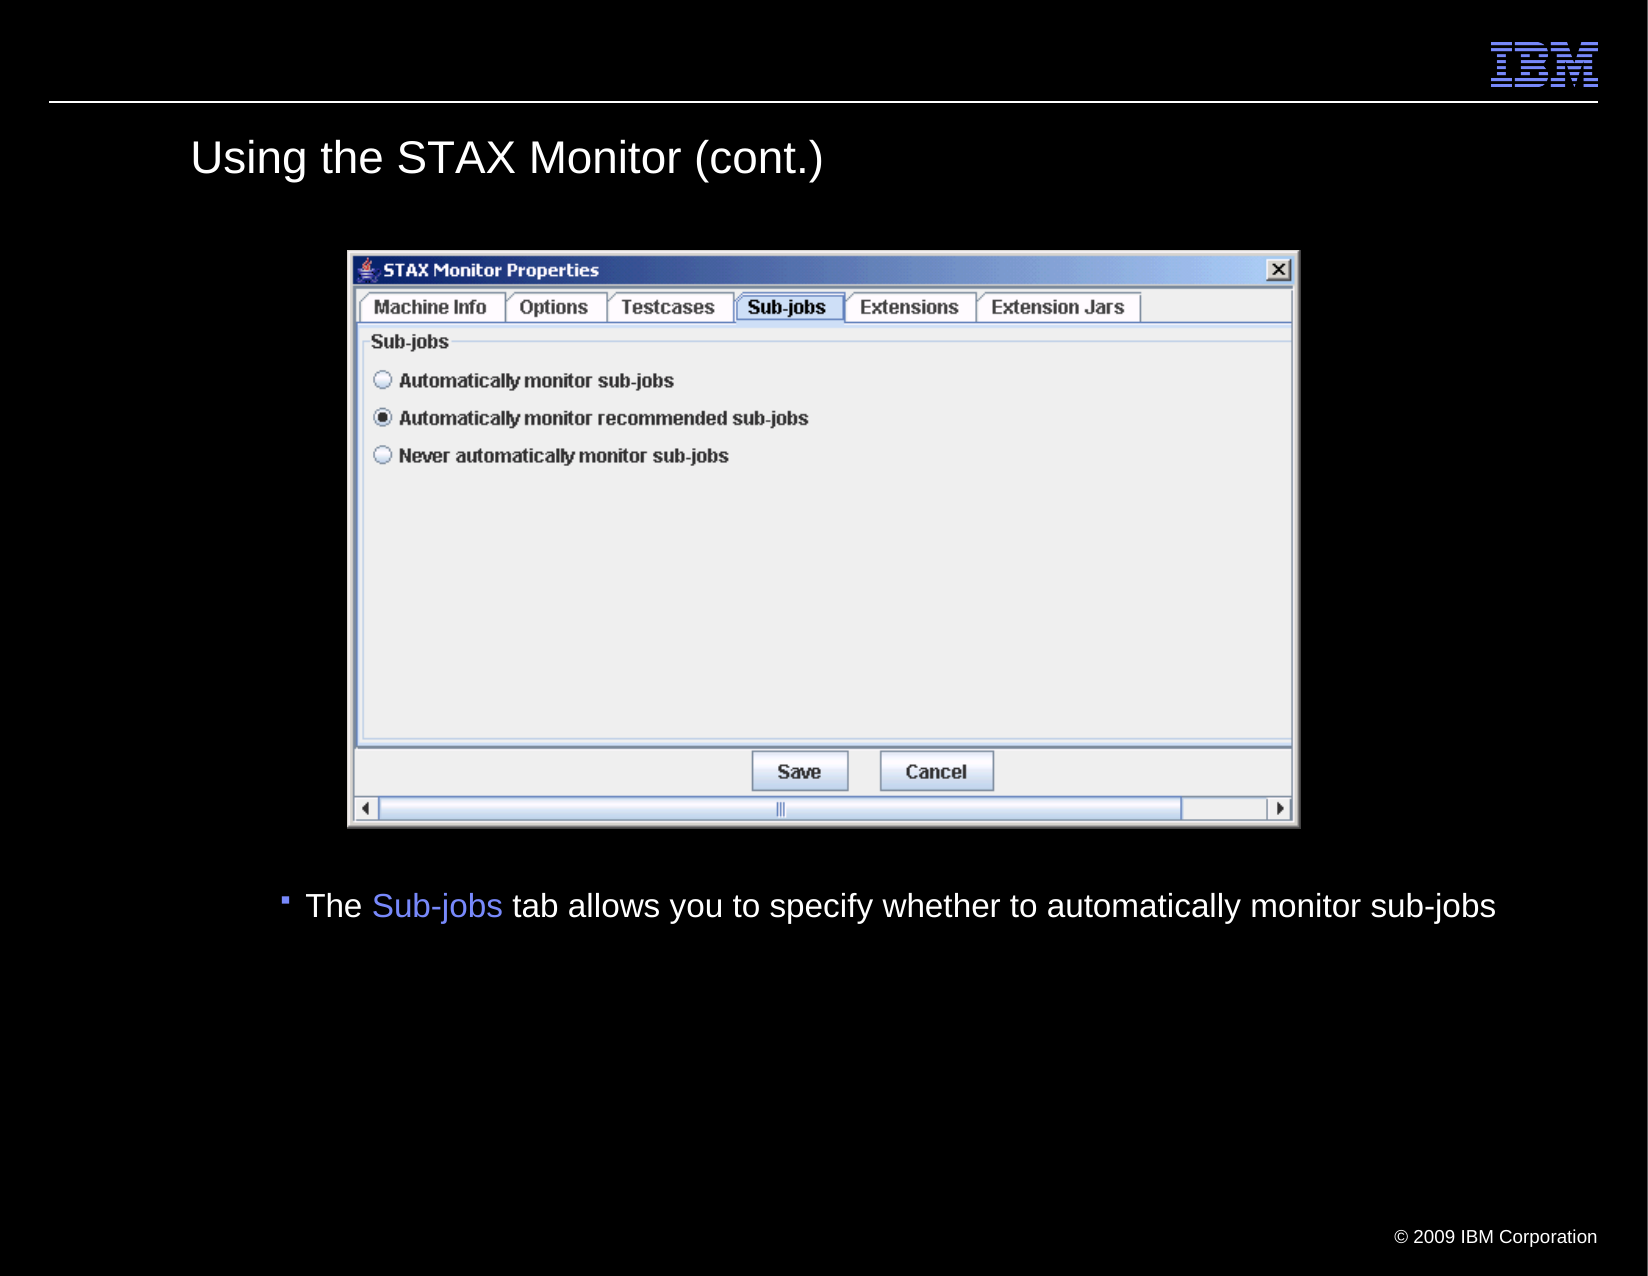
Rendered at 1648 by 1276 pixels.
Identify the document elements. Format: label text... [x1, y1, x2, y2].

picture [1491, 42, 1598, 87]
title Using the STAX Monitor (cont.) [173, 125, 1648, 219]
picture [347, 250, 1301, 829]
text_box The Sub-jobs tab allows you to specify whether to automatically monitor sub-jobs [219, 219, 1570, 925]
